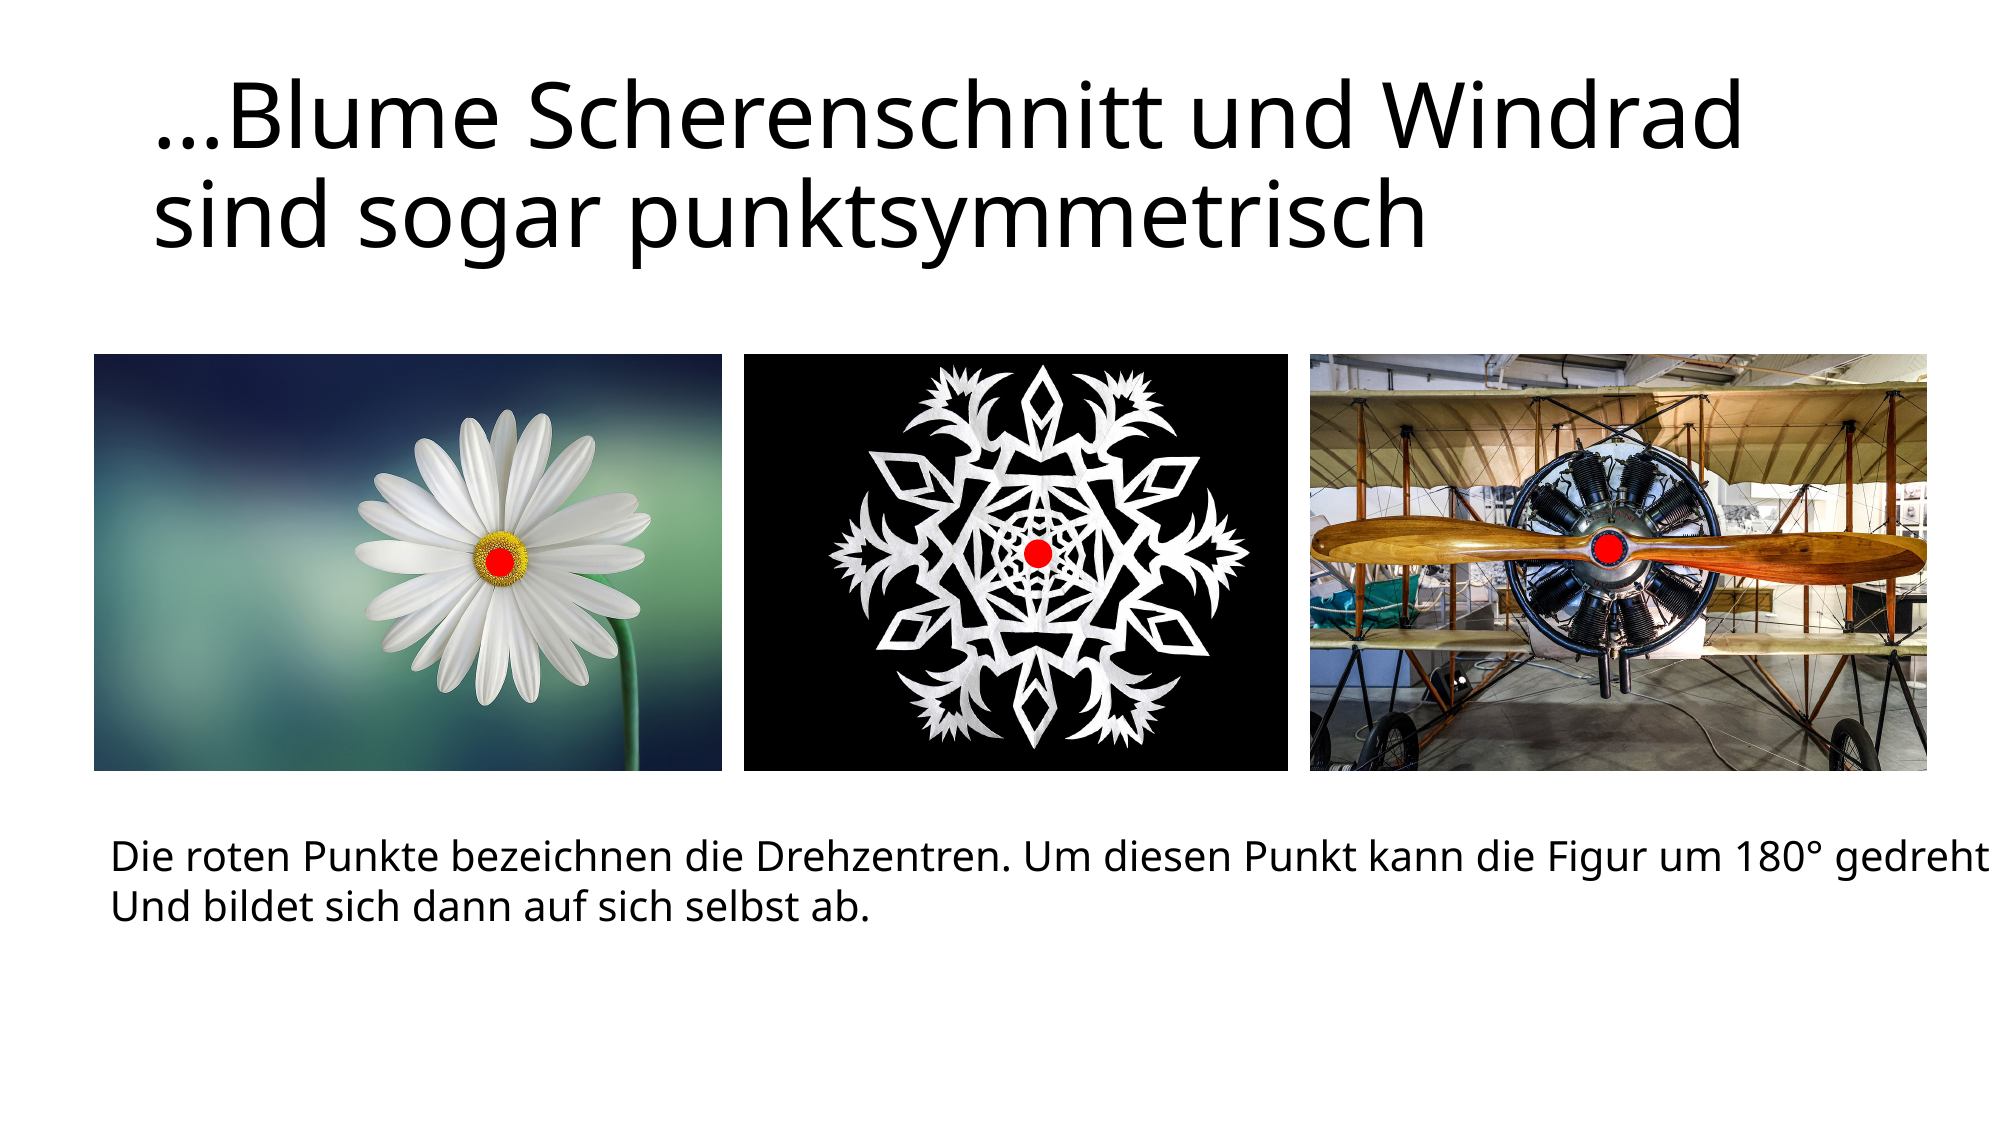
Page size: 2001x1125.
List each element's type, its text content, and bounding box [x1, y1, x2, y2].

text_box [1025, 541, 1051, 567]
text_box [1596, 536, 1622, 562]
title …Blume Scherenschnitt und Windrad sind sogar punktsymmetrisch [137, 59, 1863, 278]
picture [94, 354, 722, 771]
picture [1310, 354, 1927, 771]
text_box [487, 549, 513, 576]
text_box Die roten Punkte bezeichnen die Drehzentren. Um diesen Punkt kann die Figur um 180° gedreht werden Und bildet sich dann auf sich selbst ab. [94, 821, 1984, 939]
picture [744, 354, 1288, 771]
